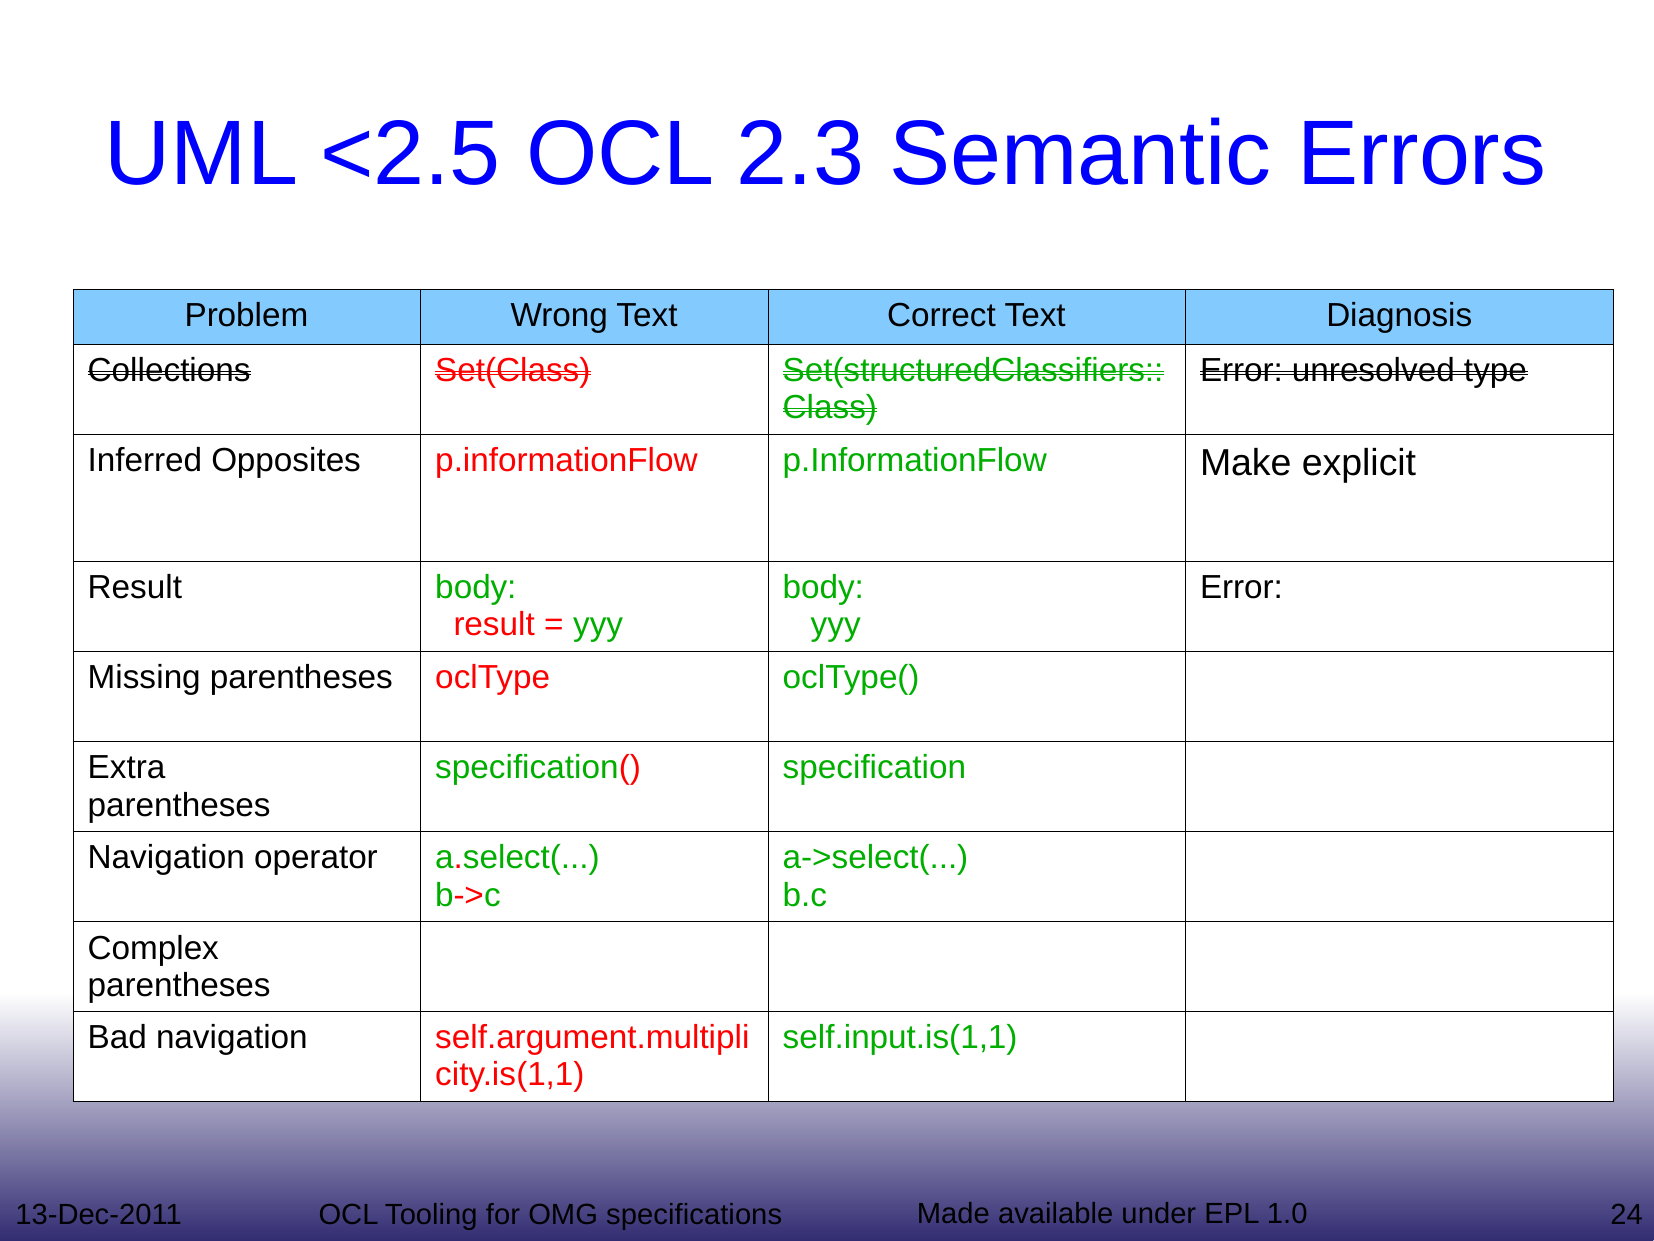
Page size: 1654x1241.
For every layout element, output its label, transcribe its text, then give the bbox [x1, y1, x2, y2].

table_header Wrong Text [421, 290, 768, 344]
table_cell [1186, 832, 1613, 921]
table_cell specification [769, 742, 1185, 831]
table_cell [1186, 652, 1613, 741]
table_cell self.input.is(1,1) [769, 1012, 1185, 1101]
table_cell Error: [1186, 562, 1613, 651]
table_cell Extra parentheses [74, 742, 420, 831]
table_cell Error: unresolved type [1186, 345, 1613, 434]
table_cell Set(structuredClassifiers::Class) [769, 345, 1185, 434]
table_cell [1186, 742, 1613, 831]
table_cell Collections [74, 345, 420, 434]
table_cell specification() [421, 742, 768, 831]
table_cell a.select(...) b->c [421, 832, 768, 921]
table_cell [769, 922, 1185, 1011]
table_cell body: yyy [769, 562, 1185, 651]
table_cell [1186, 1012, 1613, 1101]
table_cell Make explicit [1186, 435, 1613, 561]
table_cell Set(Class) [421, 345, 768, 434]
table_cell oclType [421, 652, 768, 741]
table_cell a->select(...) b.c [769, 832, 1185, 921]
table_header Correct Text [769, 290, 1185, 344]
table_cell body: result = yyy [421, 562, 768, 651]
table_header Problem [74, 290, 420, 344]
table_cell [1186, 922, 1613, 1011]
table_cell Navigation operator [74, 832, 420, 921]
table_cell Complex parentheses [74, 922, 420, 1011]
table_cell Bad navigation [74, 1012, 420, 1101]
table_cell [421, 922, 768, 1011]
table_cell Inferred Opposites [74, 435, 420, 561]
table_cell Result [74, 562, 420, 651]
table_cell Missing parentheses [74, 652, 420, 741]
table_cell self.argument.multiplicity.is(1,1) [421, 1012, 768, 1101]
table_cell oclType() [769, 652, 1185, 741]
table_cell p.informationFlow [421, 435, 768, 561]
table_header Diagnosis [1186, 290, 1613, 344]
table_cell p.InformationFlow [769, 435, 1185, 561]
title UML <2.5 OCL 2.3 Semantic Errors [82, 49, 1571, 257]
